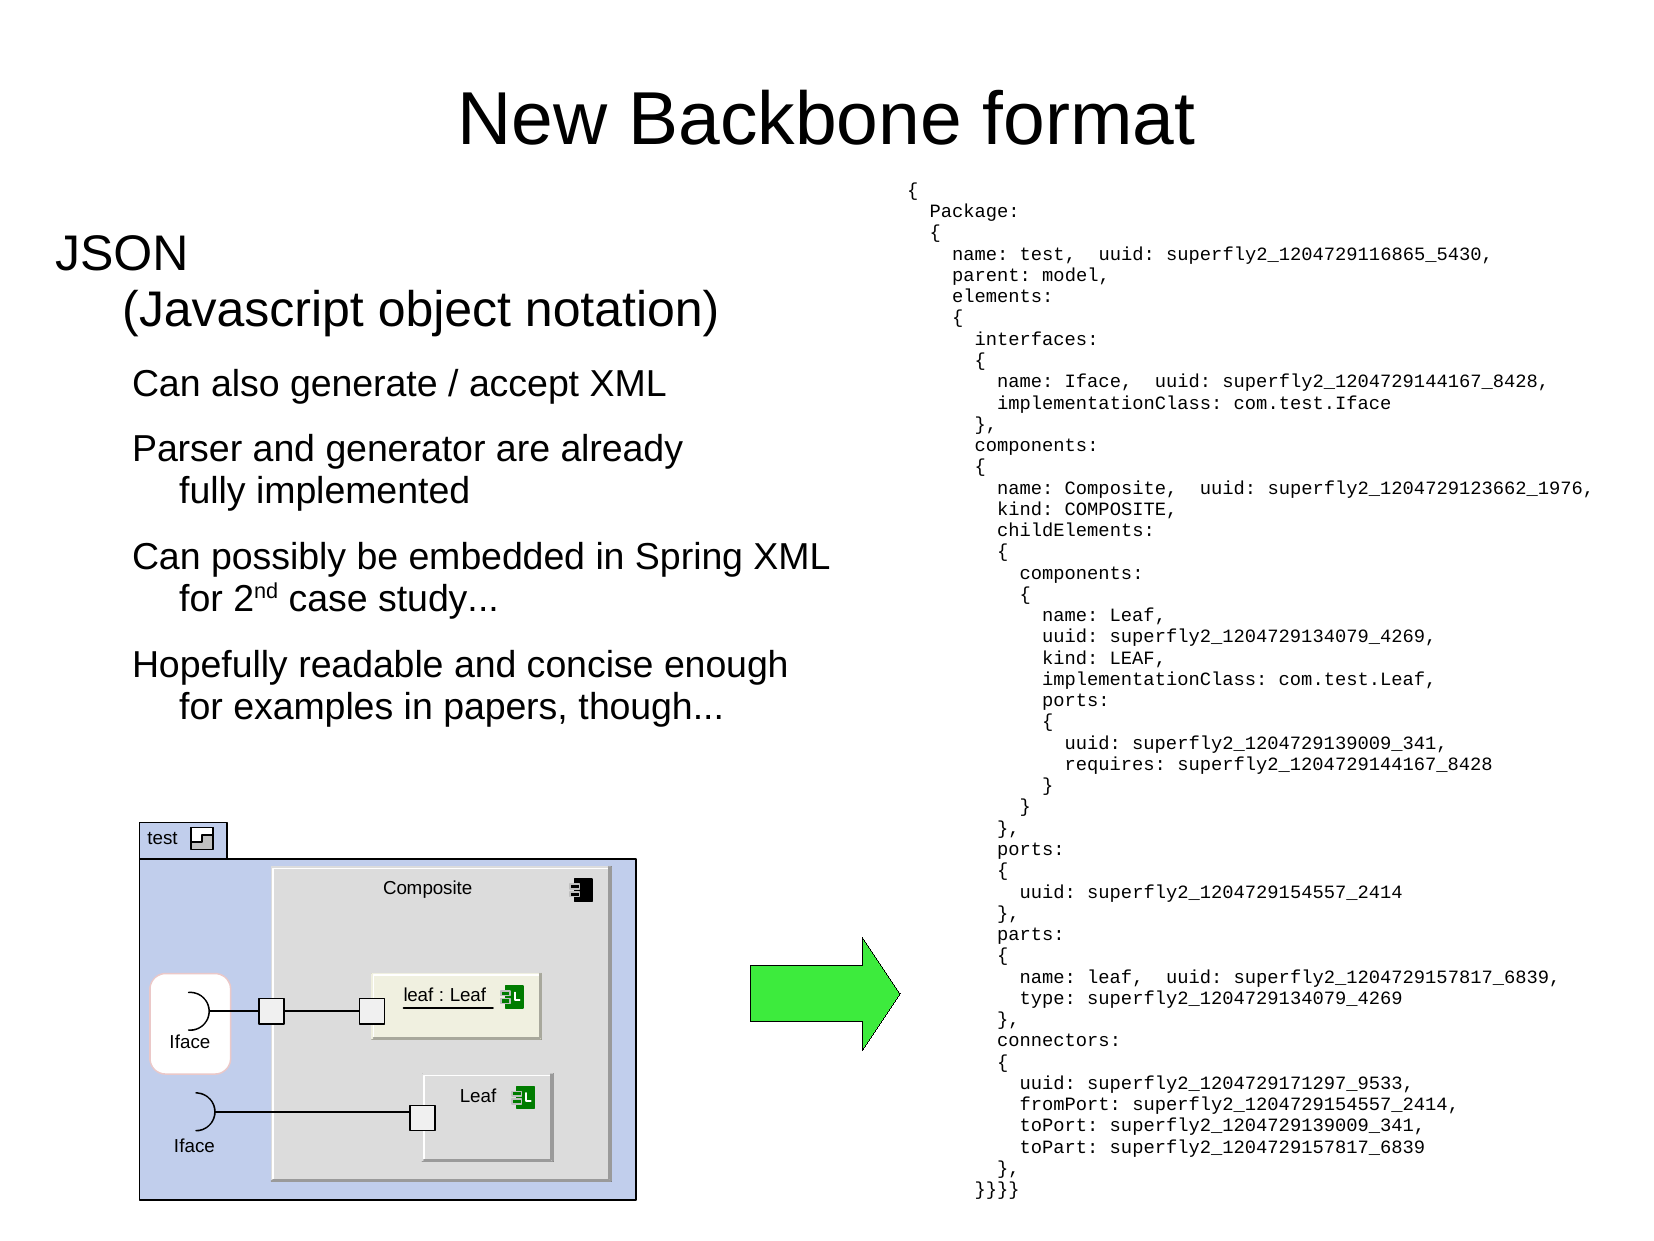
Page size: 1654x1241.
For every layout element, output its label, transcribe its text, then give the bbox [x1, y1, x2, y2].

title New Backbone format [82, 56, 1571, 181]
text_box [750, 937, 901, 1051]
picture [131, 821, 638, 1202]
text_box { Package: { name: test, uuid: superfly2_1204729116865_5430, parent: model, elements: { interfaces: { name: Iface, uuid: superfly2_1204729144167_8428, implementationClass: com.test.Iface }, components: { name: Composite, uuid: superfly2_1204729123662_1976, kind: COMPOSITE, childElements: { components: { name: Leaf, uuid: superfly2_1204729134079_4269, kind: LEAF, implementationClass: com.test.Leaf, ports: { uuid: superfly2_1204729139009_341, requires: superfly2_1204729144167_8428 } } }, ports: { uuid: superfly2_1204729154557_2414 }, parts: { name: leaf, uuid: superfly2_1204729157817_6839, type: superfly2_1204729134079_4269 }, connectors: { uuid: superfly2_1204729171297_9533, fromPort: superfly2_1204729154557_2414, toPort: superfly2_1204729139009_341, toPart: superfly2_1204729157817_6839 }, }}}} [892, 173, 1631, 1224]
list JSON (Javascript object notation) Can also generate / accept XML Parser and generator are already fully implemented Can possibly be embedded in Spring XML for 2nd case study... Hopefully readable and concise enough for examples in papers, though... [37, 225, 892, 1094]
